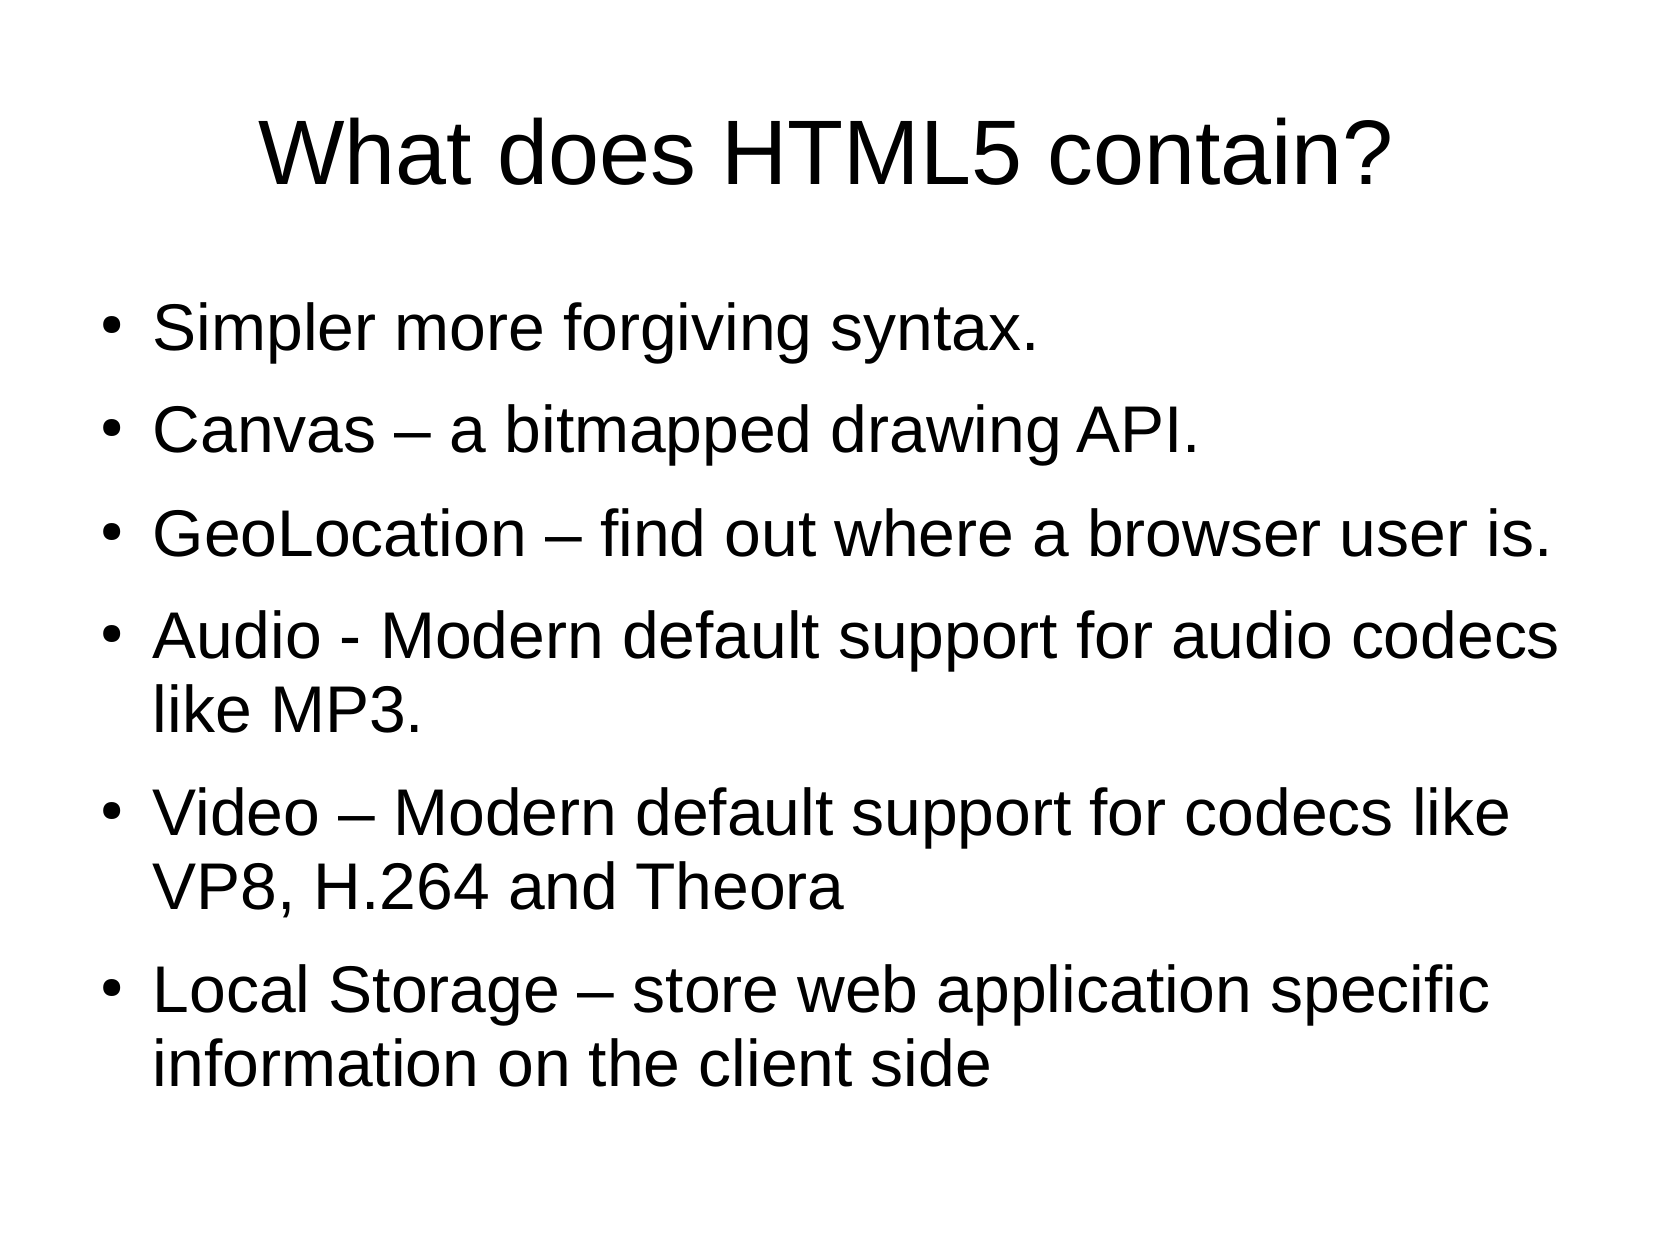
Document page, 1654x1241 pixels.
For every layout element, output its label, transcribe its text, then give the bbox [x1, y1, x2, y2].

list Simpler more forgiving syntax. Canvas – a bitmapped drawing API. GeoLocation – find out where a browser user is. Audio - Modern default support for audio codecs like MP3. Video – Modern default support for codecs like VP8, H.264 and Theora Local Storage – store web application specific information on the client side [82, 290, 1571, 1109]
title What does HTML5 contain? [82, 49, 1571, 257]
